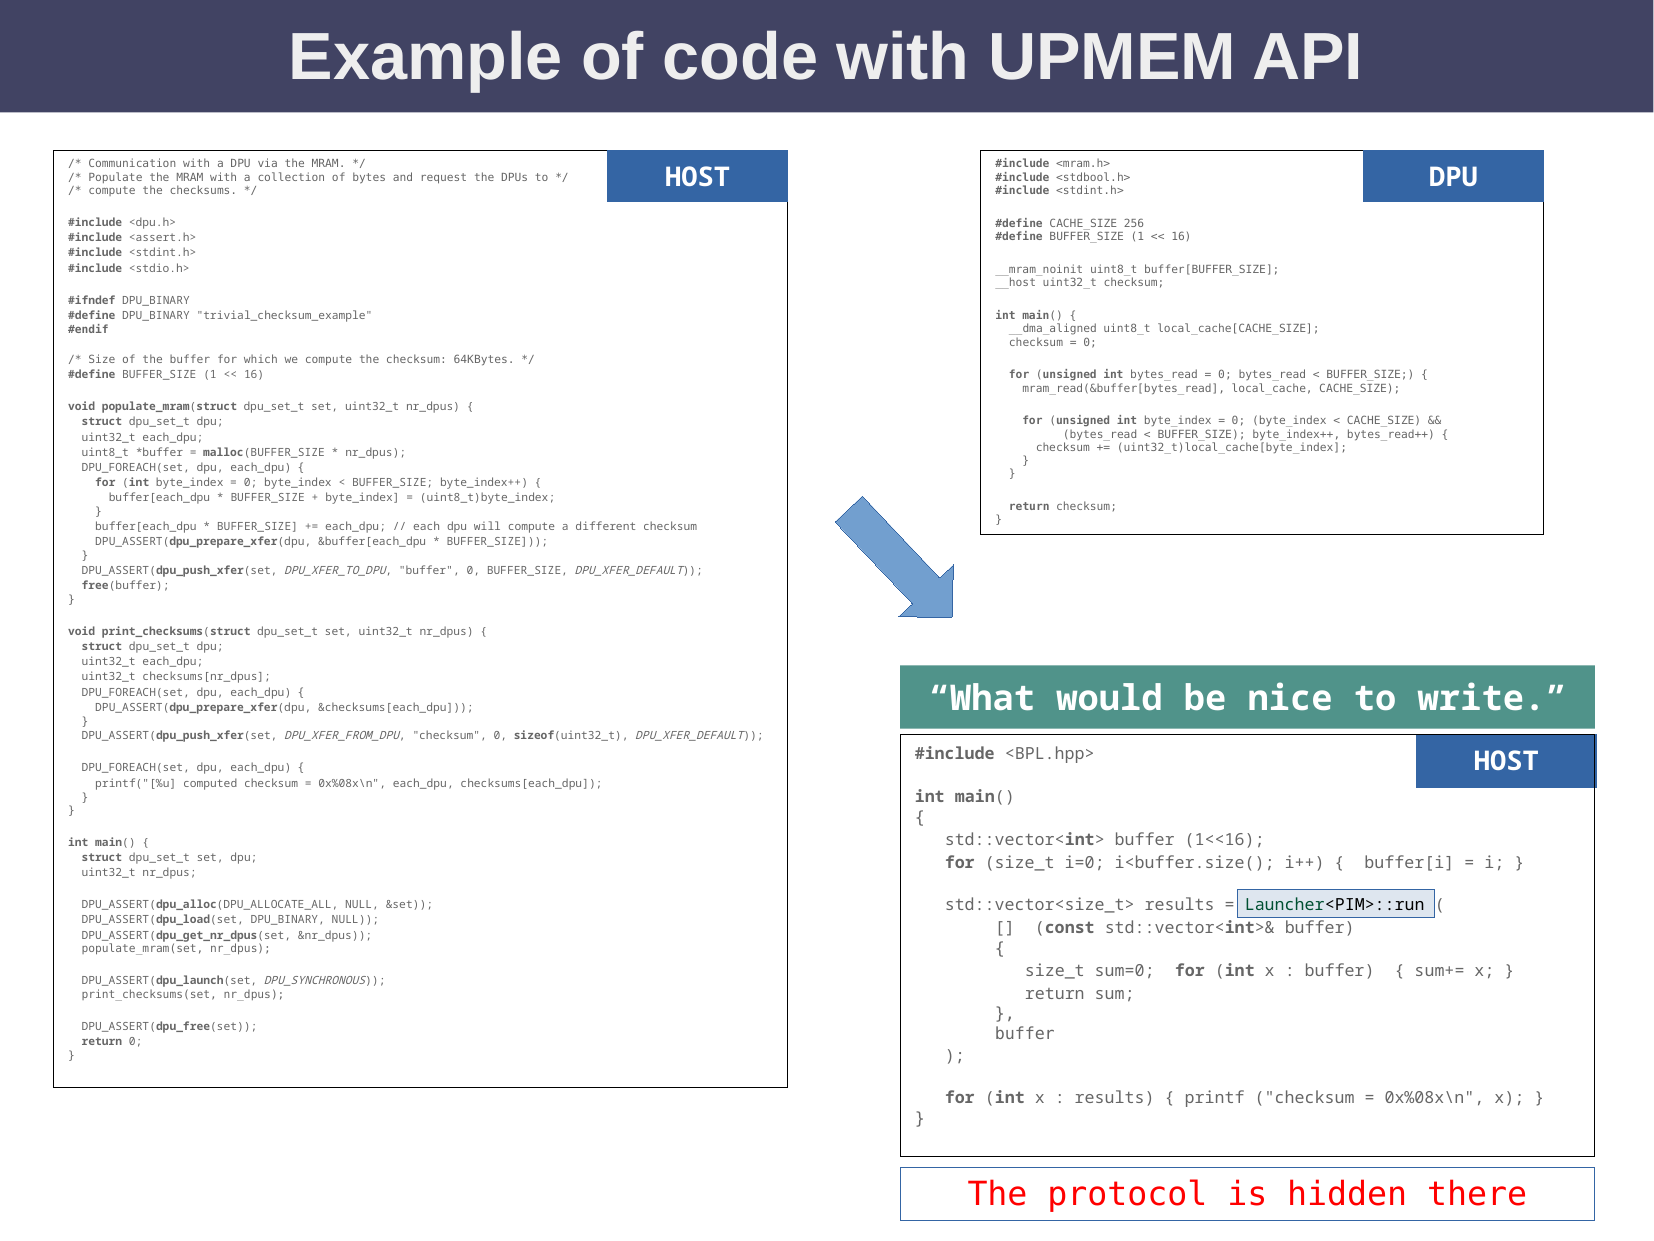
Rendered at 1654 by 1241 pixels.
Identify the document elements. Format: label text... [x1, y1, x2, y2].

text_box “What would be nice to write.” [900, 665, 1595, 729]
text_box Example of code with UPMEM API [0, 0, 1654, 113]
text_box DPU [1363, 150, 1544, 202]
text_box HOST [607, 150, 788, 202]
text_box The protocol is hidden there [900, 1167, 1595, 1221]
text_box /* Communication with a DPU via the MRAM. */ /* Populate the MRAM with a collection of bytes and request the DPUs to */ /* compute the checksums. */ #include <dpu.h> #include <assert.h> #include <stdint.h> #include <stdio.h> #ifndef DPU_BINARY #define DPU_BINARY "trivial_checksum_example" #endif /* Size of the buffer for which we compute the checksum: 64KBytes. */ #define BUFFER_SIZE (1 << 16) void populate_mram(struct dpu_set_t set, uint32_t nr_dpus) { struct dpu_set_t dpu; uint32_t each_dpu; uint8_t *buffer = malloc(BUFFER_SIZE * nr_dpus); DPU_FOREACH(set, dpu, each_dpu) { for (int byte_index = 0; byte_index < BUFFER_SIZE; byte_index++) { buffer[each_dpu * BUFFER_SIZE + byte_index] = (uint8_t)byte_index; } buffer[each_dpu * BUFFER_SIZE] += each_dpu; // each dpu will compute a different checksum DPU_ASSERT(dpu_prepare_xfer(dpu, &buffer[each_dpu * BUFFER_SIZE])); } DPU_ASSERT(dpu_push_xfer(set, DPU_XFER_TO_DPU, "buffer", 0, BUFFER_SIZE, DPU_XFER_DEFAULT)); free(buffer); } void print_checksums(struct dpu_set_t set, uint32_t nr_dpus) { struct dpu_set_t dpu; uint32_t each_dpu; uint32_t checksums[nr_dpus]; DPU_FOREACH(set, dpu, each_dpu) { DPU_ASSERT(dpu_prepare_xfer(dpu, &checksums[each_dpu])); } DPU_ASSERT(dpu_push_xfer(set, DPU_XFER_FROM_DPU, "checksum", 0, sizeof(uint32_t), DPU_XFER_DEFAULT)); DPU_FOREACH(set, dpu, each_dpu) { printf("[%u] computed checksum = 0x%08x\n", each_dpu, checksums[each_dpu]); } } int main() { struct dpu_set_t set, dpu; uint32_t nr_dpus; DPU_ASSERT(dpu_alloc(DPU_ALLOCATE_ALL, NULL, &set)); DPU_ASSERT(dpu_load(set, DPU_BINARY, NULL)); DPU_ASSERT(dpu_get_nr_dpus(set, &nr_dpus)); populate_mram(set, nr_dpus); DPU_ASSERT(dpu_launch(set, DPU_SYNCHRONOUS)); print_checksums(set, nr_dpus); DPU_ASSERT(dpu_free(set)); return 0; } [53, 150, 788, 1088]
text_box #include <mram.h> #include <stdbool.h> #include <stdint.h> #define CACHE_SIZE 256 #define BUFFER_SIZE (1 << 16) __mram_noinit uint8_t buffer[BUFFER_SIZE]; __host uint32_t checksum; int main() { __dma_aligned uint8_t local_cache[CACHE_SIZE]; checksum = 0; for (unsigned int bytes_read = 0; bytes_read < BUFFER_SIZE;) { mram_read(&buffer[bytes_read], local_cache, CACHE_SIZE); for (unsigned int byte_index = 0; (byte_index < CACHE_SIZE) && (bytes_read < BUFFER_SIZE); byte_index++, bytes_read++) { checksum += (uint32_t)local_cache[byte_index]; } } return checksum; } [980, 150, 1544, 535]
text_box [835, 496, 954, 618]
text_box #include <BPL.hpp> int main() { std::vector<int> buffer (1<<16); for (size_t i=0; i<buffer.size(); i++) { buffer[i] = i; } std::vector<size_t> results = Launcher<PIM>::run ( [] (const std::vector<int>& buffer) { size_t sum=0; for (int x : buffer) { sum+= x; } return sum; }, buffer ); for (int x : results) { printf ("checksum = 0x%08x\n", x); } } [900, 734, 1595, 1157]
